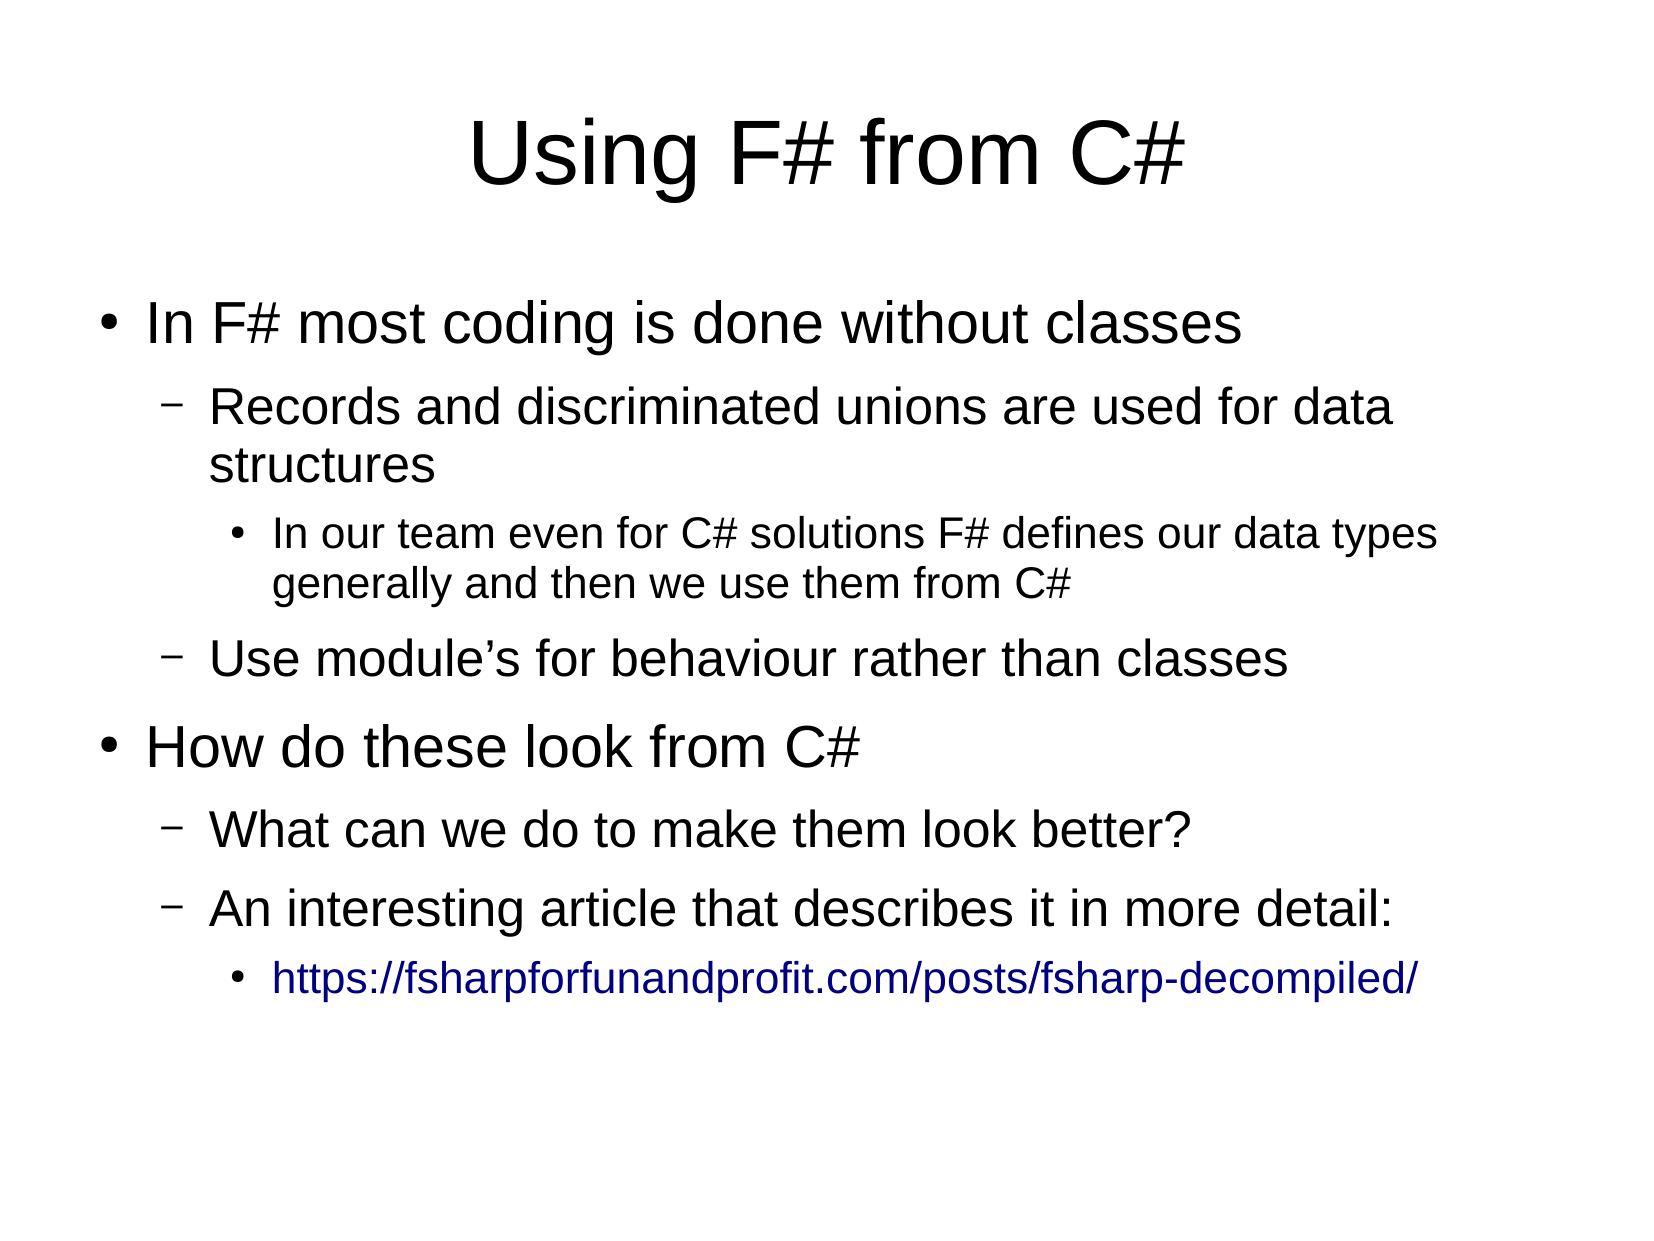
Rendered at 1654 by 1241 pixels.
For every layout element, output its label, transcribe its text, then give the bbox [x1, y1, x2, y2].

title Using F# from C# [82, 49, 1571, 257]
list In F# most coding is done without classes Records and discriminated unions are used for data structures In our team even for C# solutions F# defines our data types generally and then we use them from C# Use module’s for behaviour rather than classes How do these look from C# What can we do to make them look better? An interesting article that describes it in more detail: https://fsharpforfunandprofit.com/posts/fsharp-decompiled/ [82, 290, 1571, 1010]
